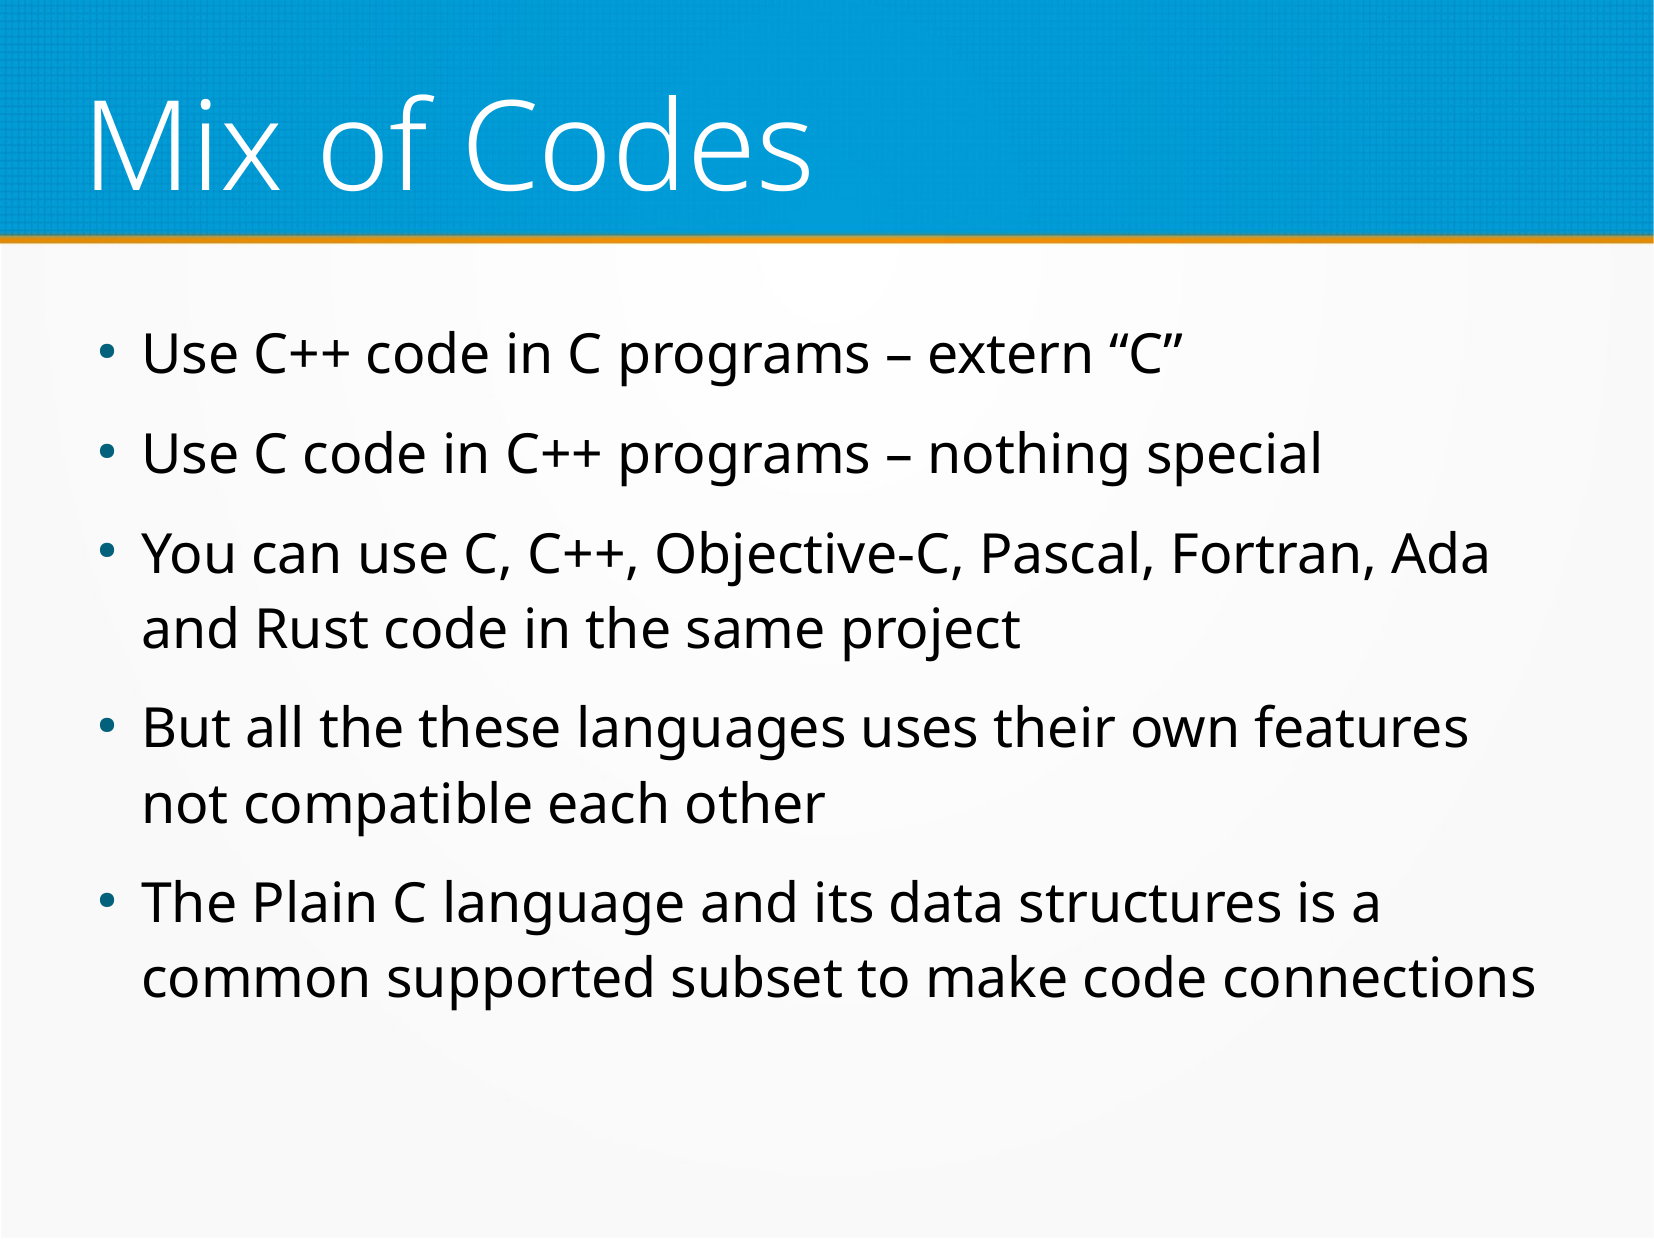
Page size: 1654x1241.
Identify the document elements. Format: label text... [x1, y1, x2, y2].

title Mix of Codes [82, 19, 1571, 227]
picture [0, 233, 1654, 1241]
list Use C++ code in C programs – extern “C” Use C code in C++ programs – nothing special You can use C, C++, Objective-C, Pascal, Fortran, Ada and Rust code in the same project But all the these languages uses their own features not compatible each other The Plain C language and its data structures is a common supported subset to make code connections [82, 315, 1563, 1081]
